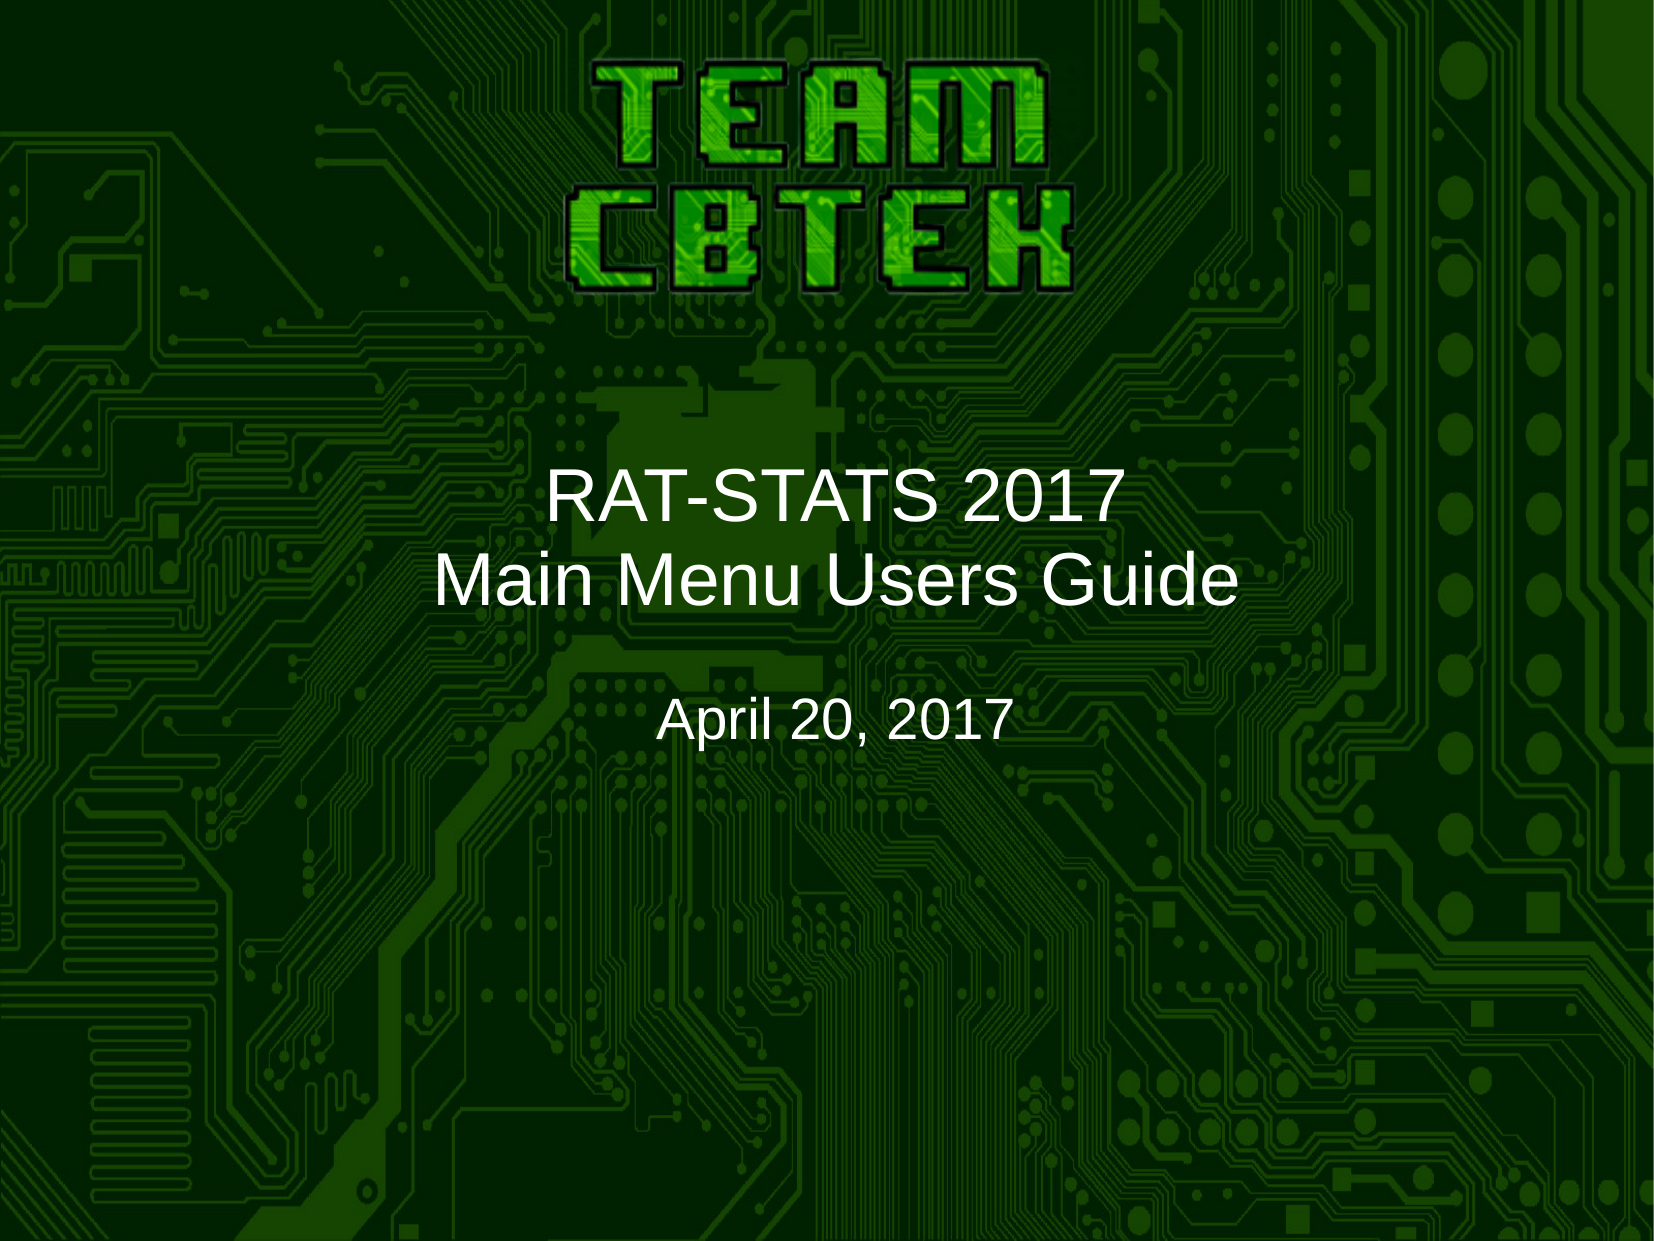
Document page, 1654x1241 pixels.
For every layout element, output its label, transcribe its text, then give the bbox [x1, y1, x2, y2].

title RAT-STATS 2017 Main Menu Users Guide April 20, 2017 [92, 411, 1581, 794]
picture [0, 0, 1654, 1241]
